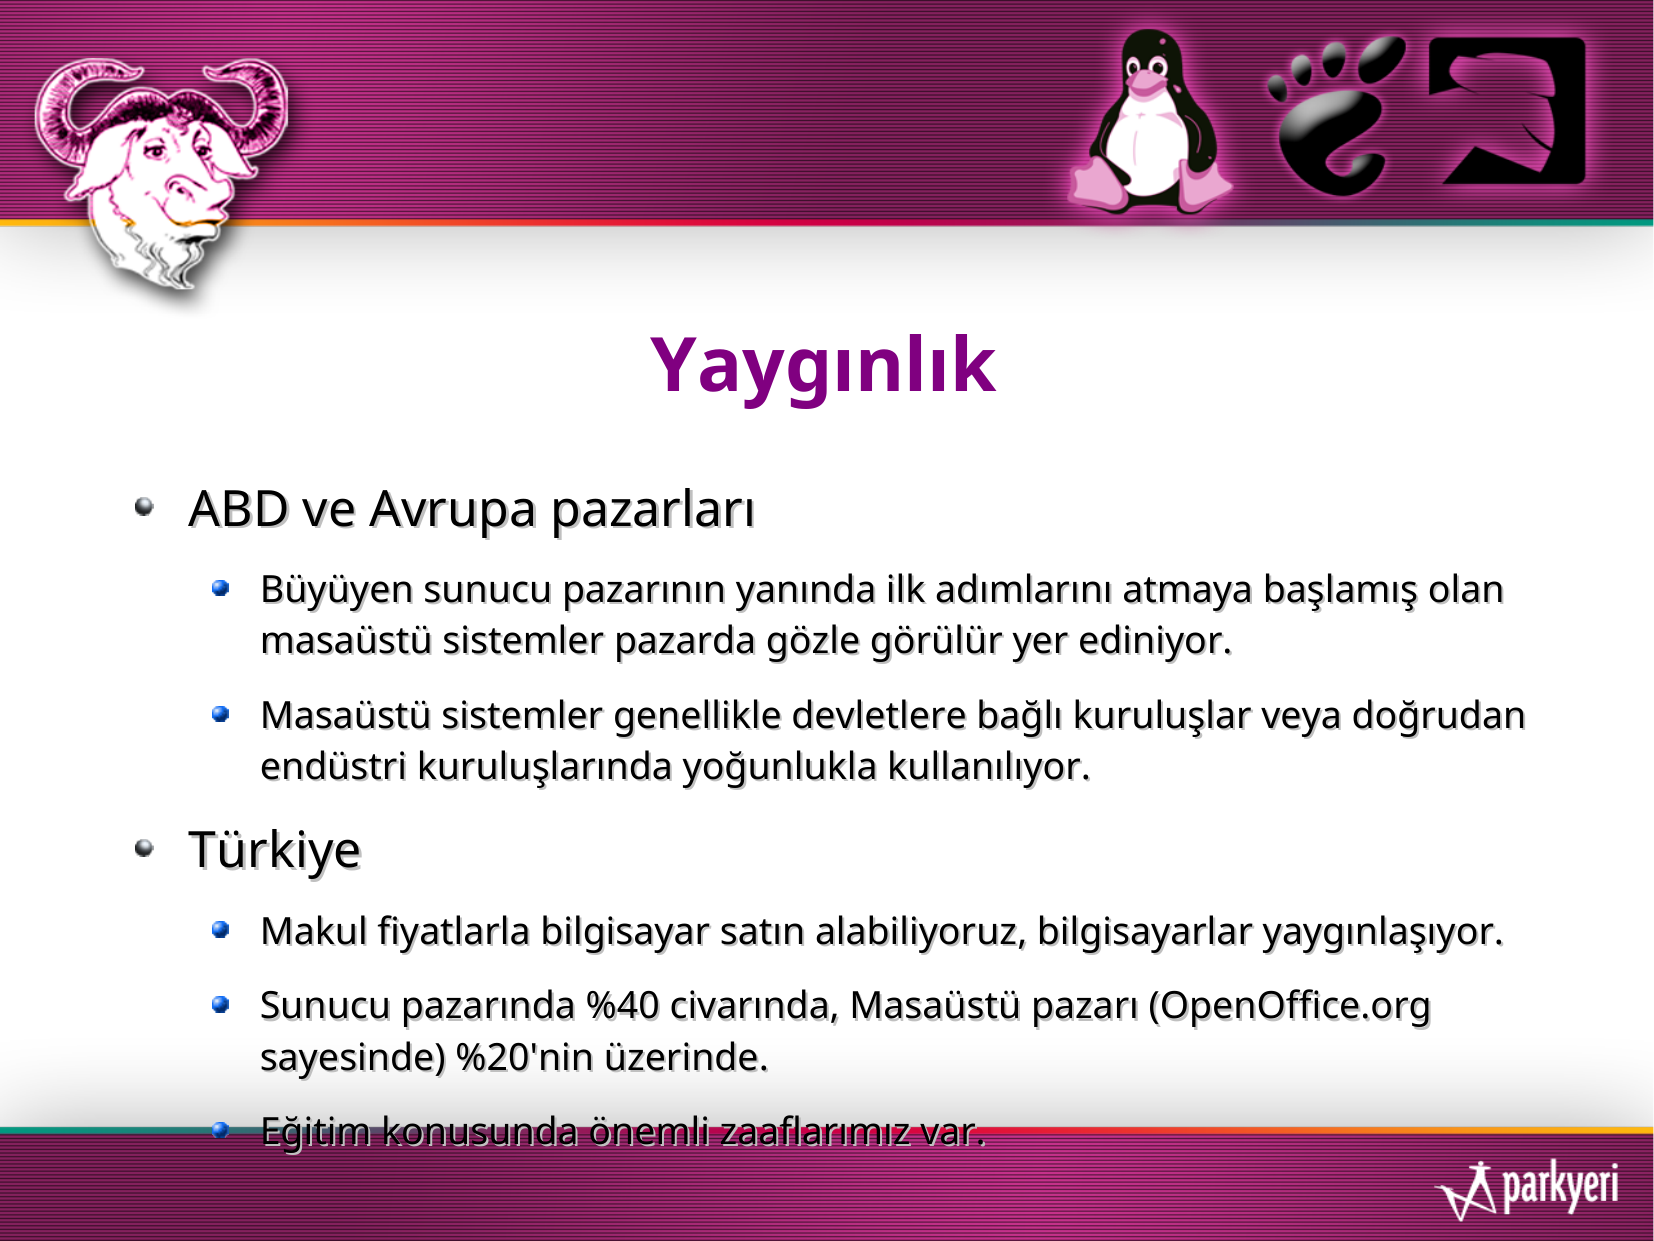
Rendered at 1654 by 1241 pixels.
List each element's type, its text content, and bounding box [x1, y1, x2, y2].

title Yaygınlık [118, 295, 1531, 429]
picture [0, 0, 1654, 1241]
list ABD ve Avrupa pazarları Büyüyen sunucu pazarının yanında ilk adımlarını atmaya başlamış olan masaüstü sistemler pazarda gözle görülür yer ediniyor. Masaüstü sistemler genellikle devletlere bağlı kuruluşlar veya doğrudan endüstri kuruluşlarında yoğunlukla kullanılıyor. Türkiye Makul fiyatlarla bilgisayar satın alabiliyoruz, bilgisayarlar yaygınlaşıyor. Sunucu pazarında %40 civarında, Masaüstü pazarı (OpenOffice.org sayesinde) %20'nin üzerinde. Eğitim konusunda önemli zaaflarımız var. [118, 472, 1531, 1103]
